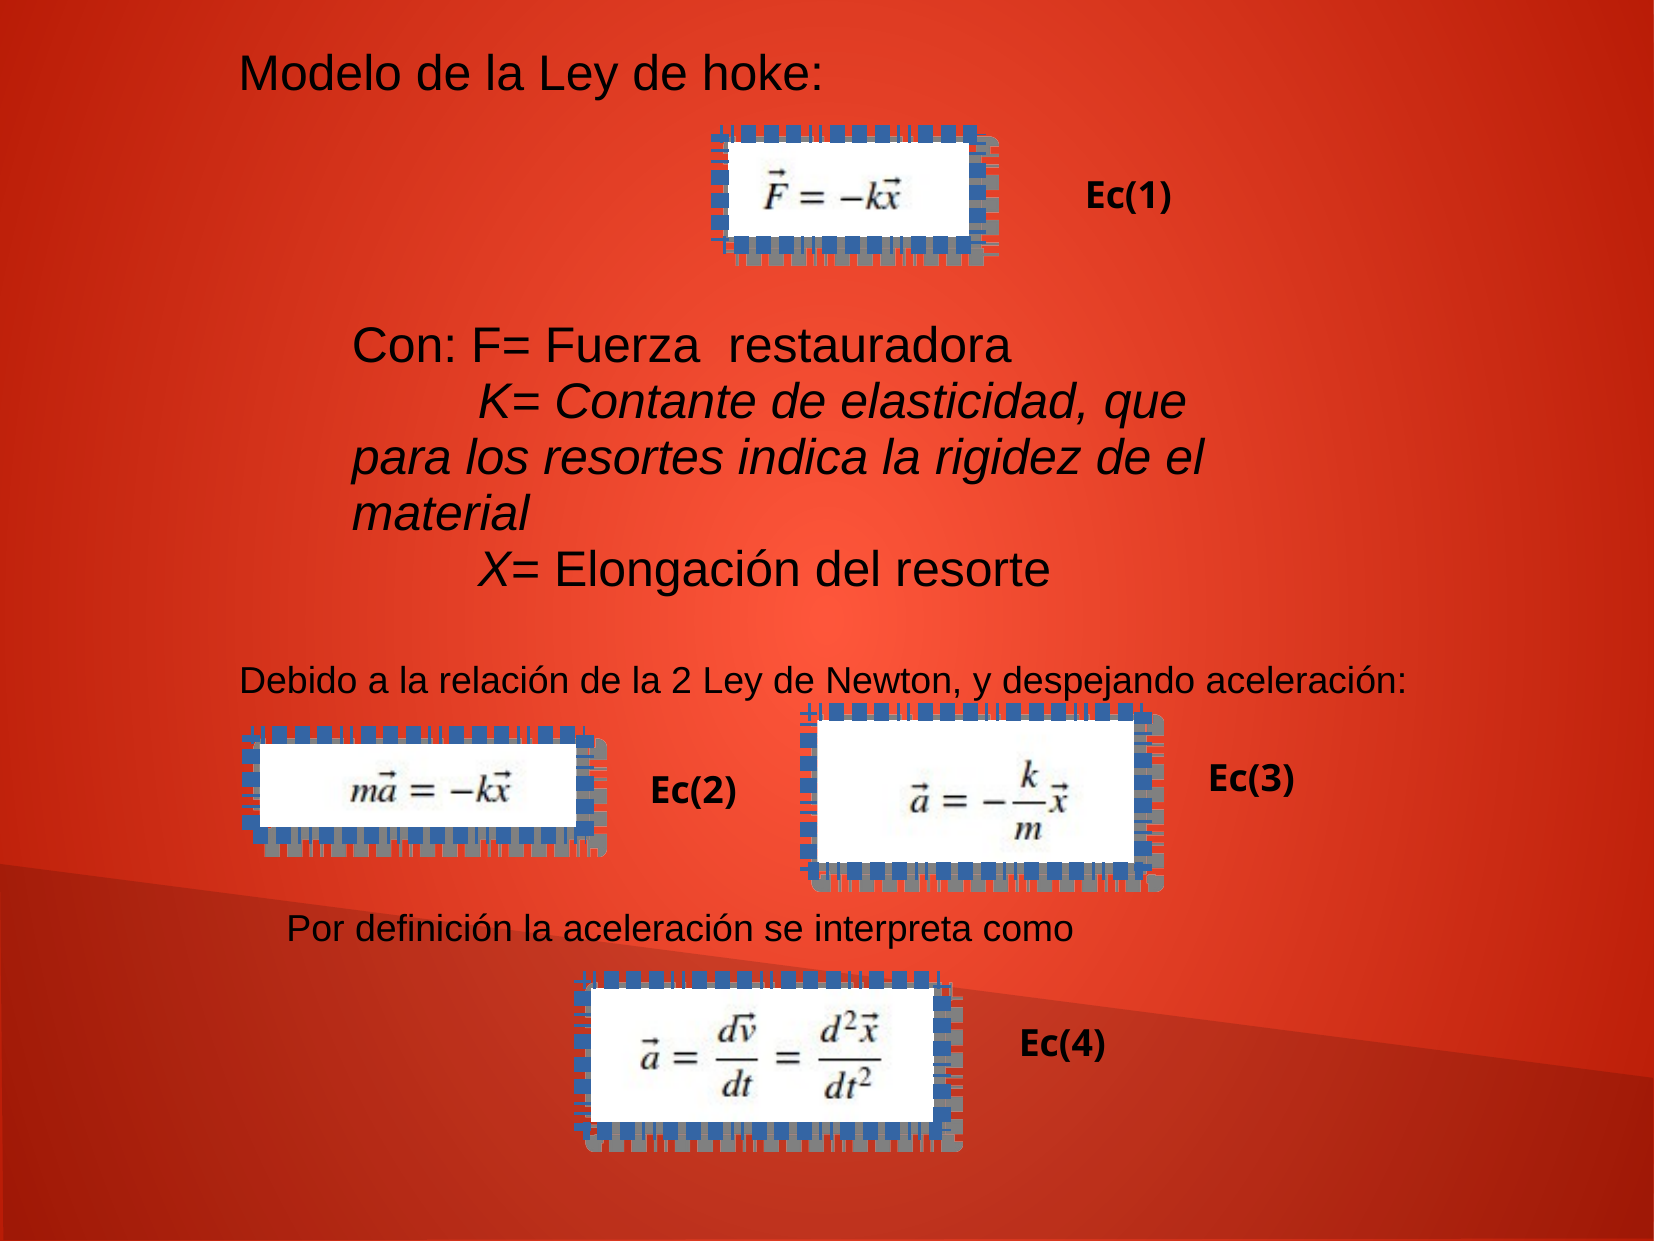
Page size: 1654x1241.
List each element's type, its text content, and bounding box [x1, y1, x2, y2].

picture [728, 142, 969, 237]
text_box Ec(2) [634, 755, 824, 899]
text_box Por definición la aceleración se interpreta como [236, 899, 1312, 957]
picture [817, 720, 1134, 863]
text_box Ec(1) [1070, 160, 1259, 251]
text_box Ec(3) [1192, 744, 1382, 875]
picture [591, 988, 934, 1123]
text_box Con: F= Fuerza restauradora K= Contante de elasticidad, que para los resortes indica la rigidez de el material X= Elongación del resorte [337, 310, 1282, 651]
picture [259, 744, 577, 827]
subtitle Modelo de la Ley de hoke: [0, 44, 1276, 251]
text_box Ec(4) [1003, 1008, 1193, 1099]
text_box Debido a la relación de la 2 Ley de Newton, y despejando aceleración: [224, 651, 1441, 709]
